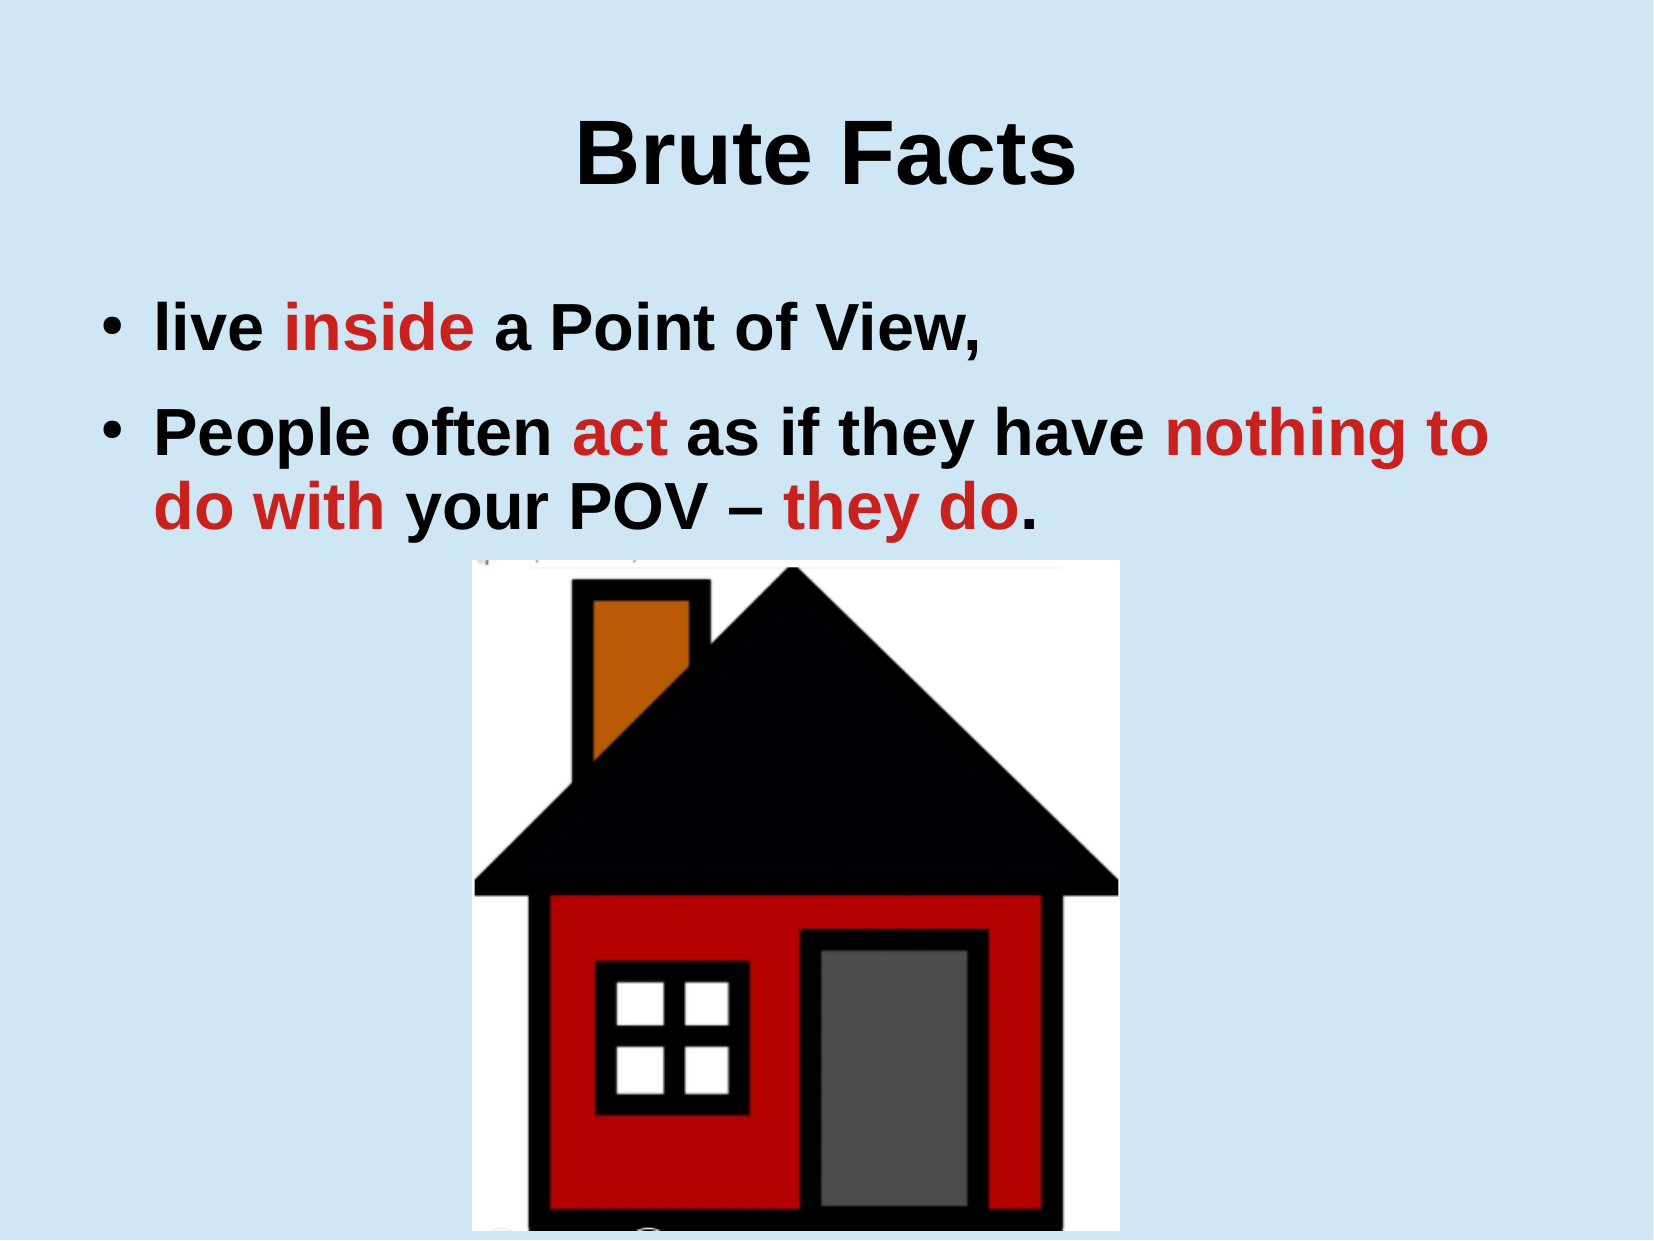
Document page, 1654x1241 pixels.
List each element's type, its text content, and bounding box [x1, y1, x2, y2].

picture [472, 560, 1120, 1231]
title Brute Facts [82, 49, 1571, 257]
list live inside a Point of View, People often act as if they have nothing to do with your POV – they do. [82, 290, 1571, 1109]
